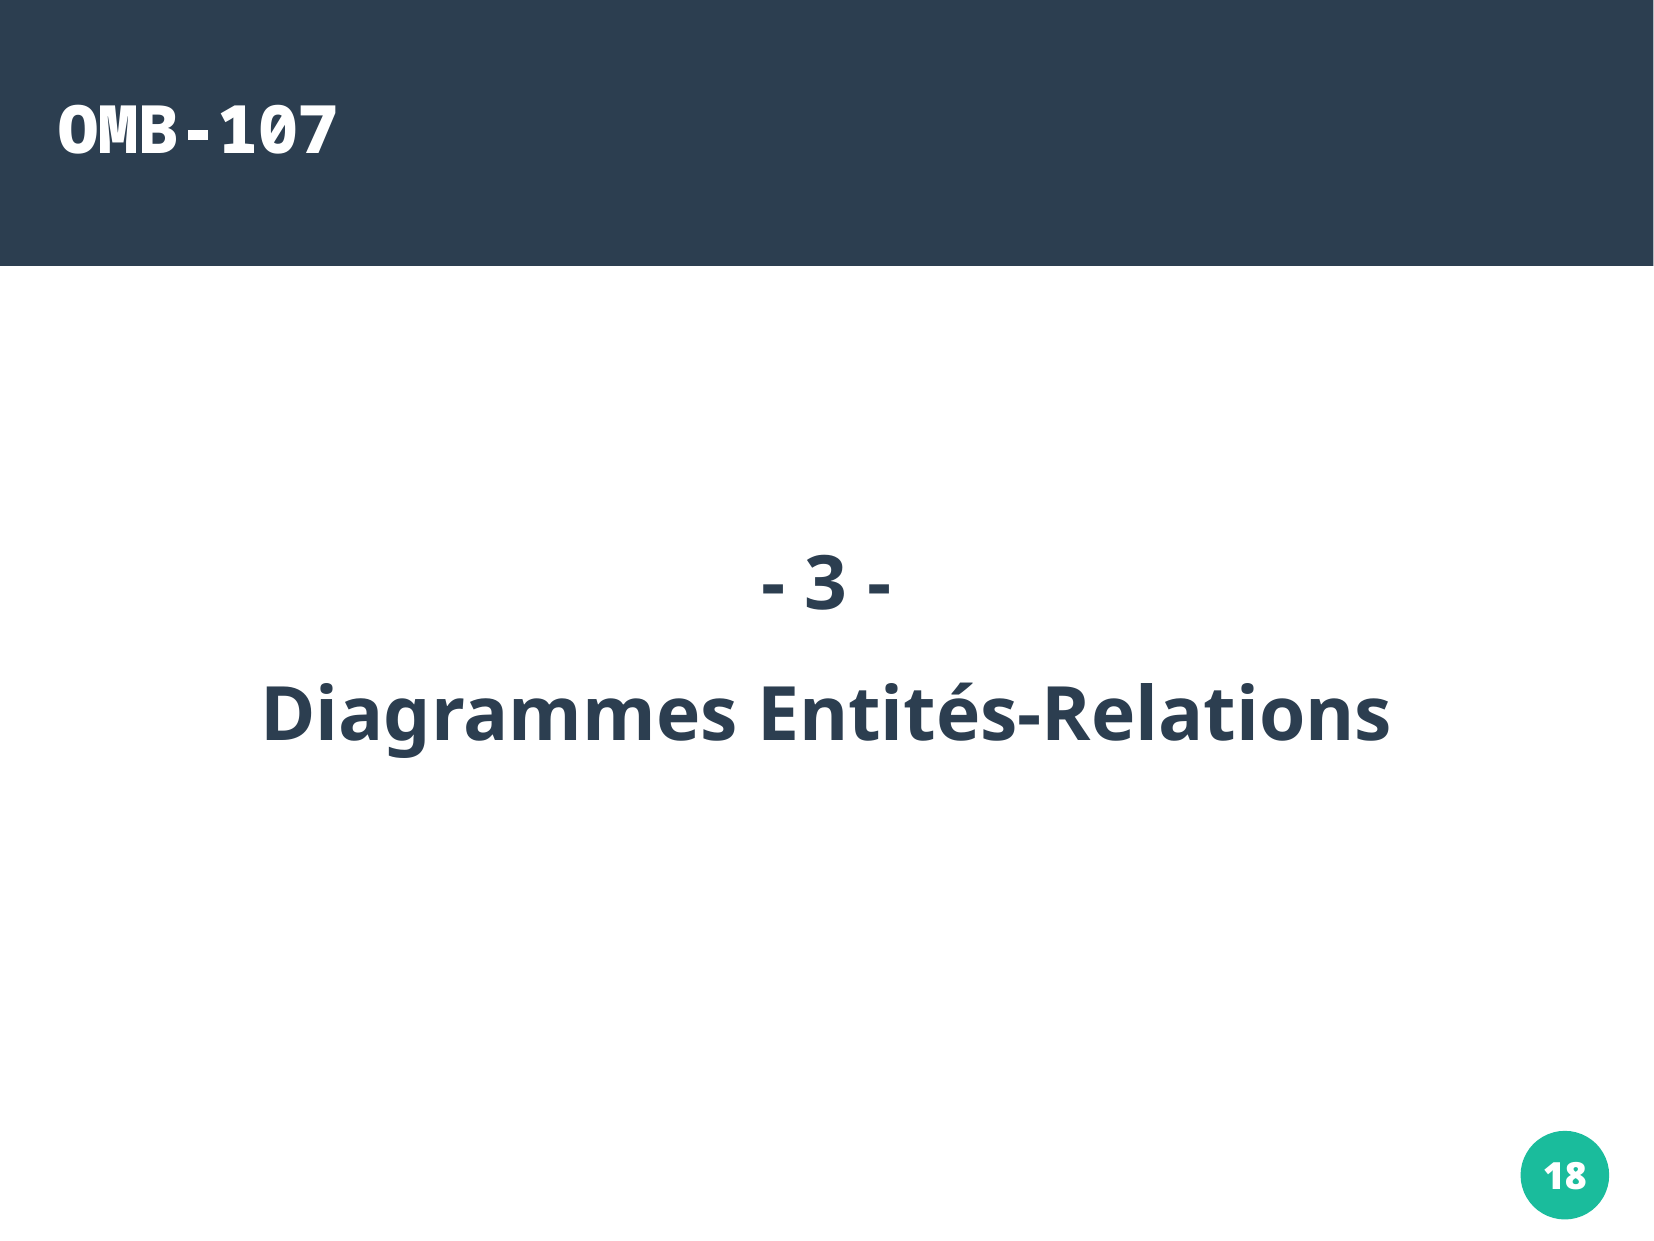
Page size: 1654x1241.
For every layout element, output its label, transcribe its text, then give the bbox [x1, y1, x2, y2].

title OMB-107 [58, 49, 1595, 207]
list - 3 - Diagrammes Entités-Relations [0, 265, 1653, 1181]
